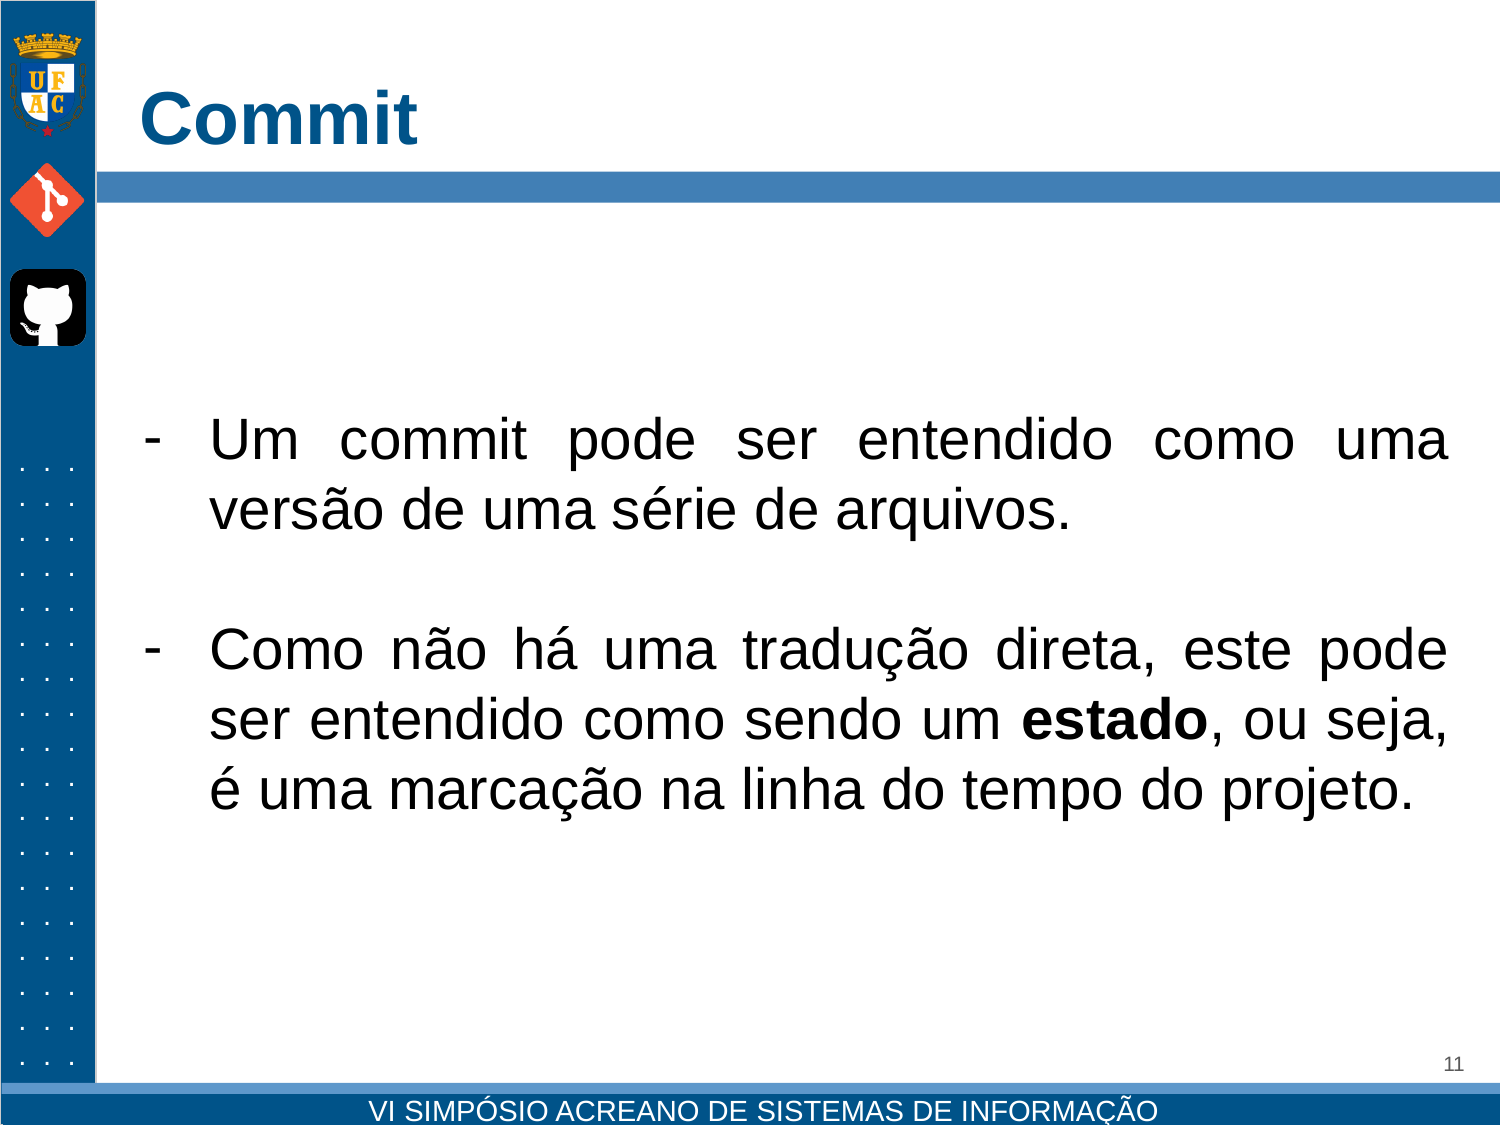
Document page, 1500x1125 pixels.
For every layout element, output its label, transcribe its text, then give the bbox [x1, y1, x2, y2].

slide_number <número> [1389, 1019, 1480, 1106]
text_box Um commit pode ser entendido como uma versão de uma série de arquivos. Como não há uma tradução direta, este pode ser entendido como sendo um estado, ou seja, é uma marcação na linha do tempo do projeto. [119, 336, 1466, 1073]
text_box VI SIMPÓSIO ACREANO DE SISTEMAS DE INFORMAÇÃO [353, 1077, 1288, 1125]
picture [10, 33, 86, 137]
picture [10, 163, 186, 237]
picture [10, 269, 86, 346]
title Commit [124, 89, 1494, 171]
text_box . . . . . . . . . . . . . . . . . . . . . . . . . . . . . . . . . . . . . . . . . . . . . . . . . . . . . . [3, 427, 119, 857]
text_box [1288, 1082, 1500, 1125]
text_box [186, 171, 1500, 203]
text_box [0, 0, 353, 1125]
